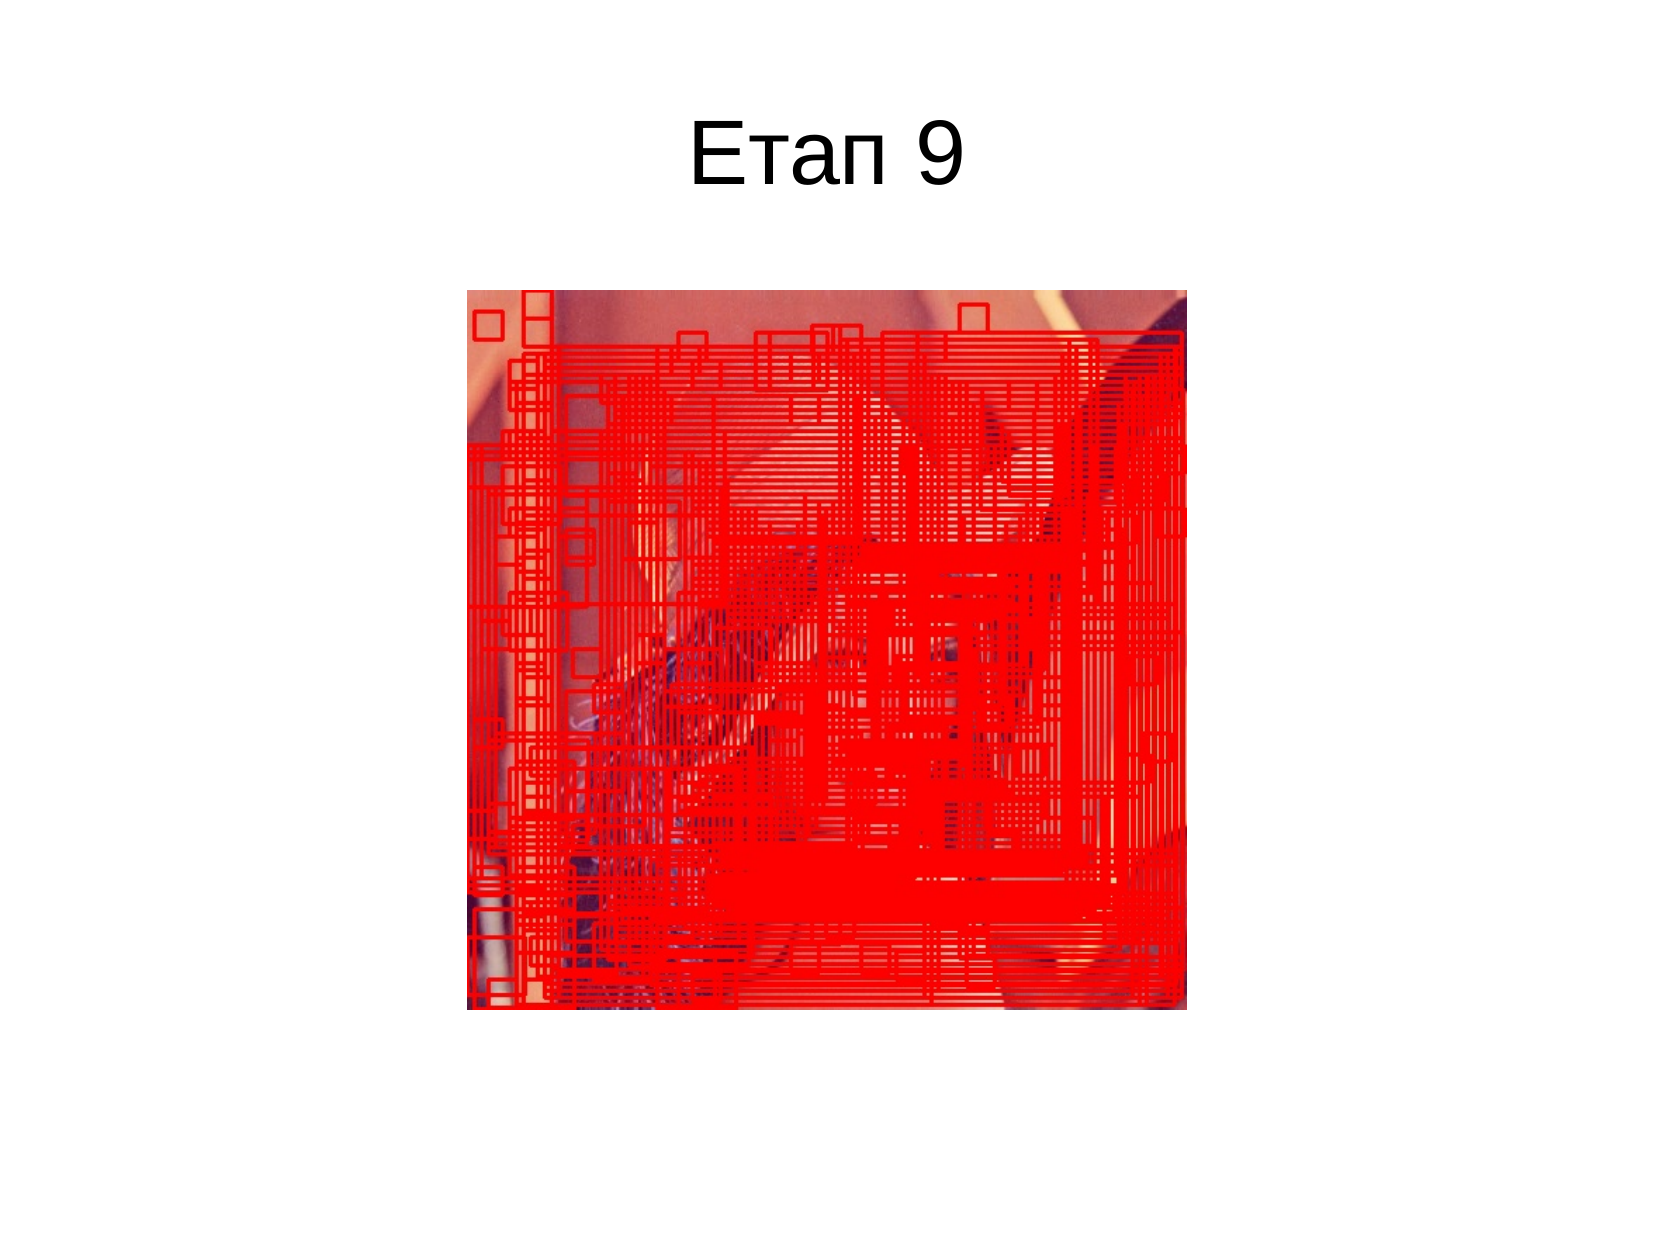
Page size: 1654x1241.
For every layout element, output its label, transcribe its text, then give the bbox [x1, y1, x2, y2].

picture [467, 290, 1187, 1010]
title Етап 9 [82, 49, 1571, 257]
